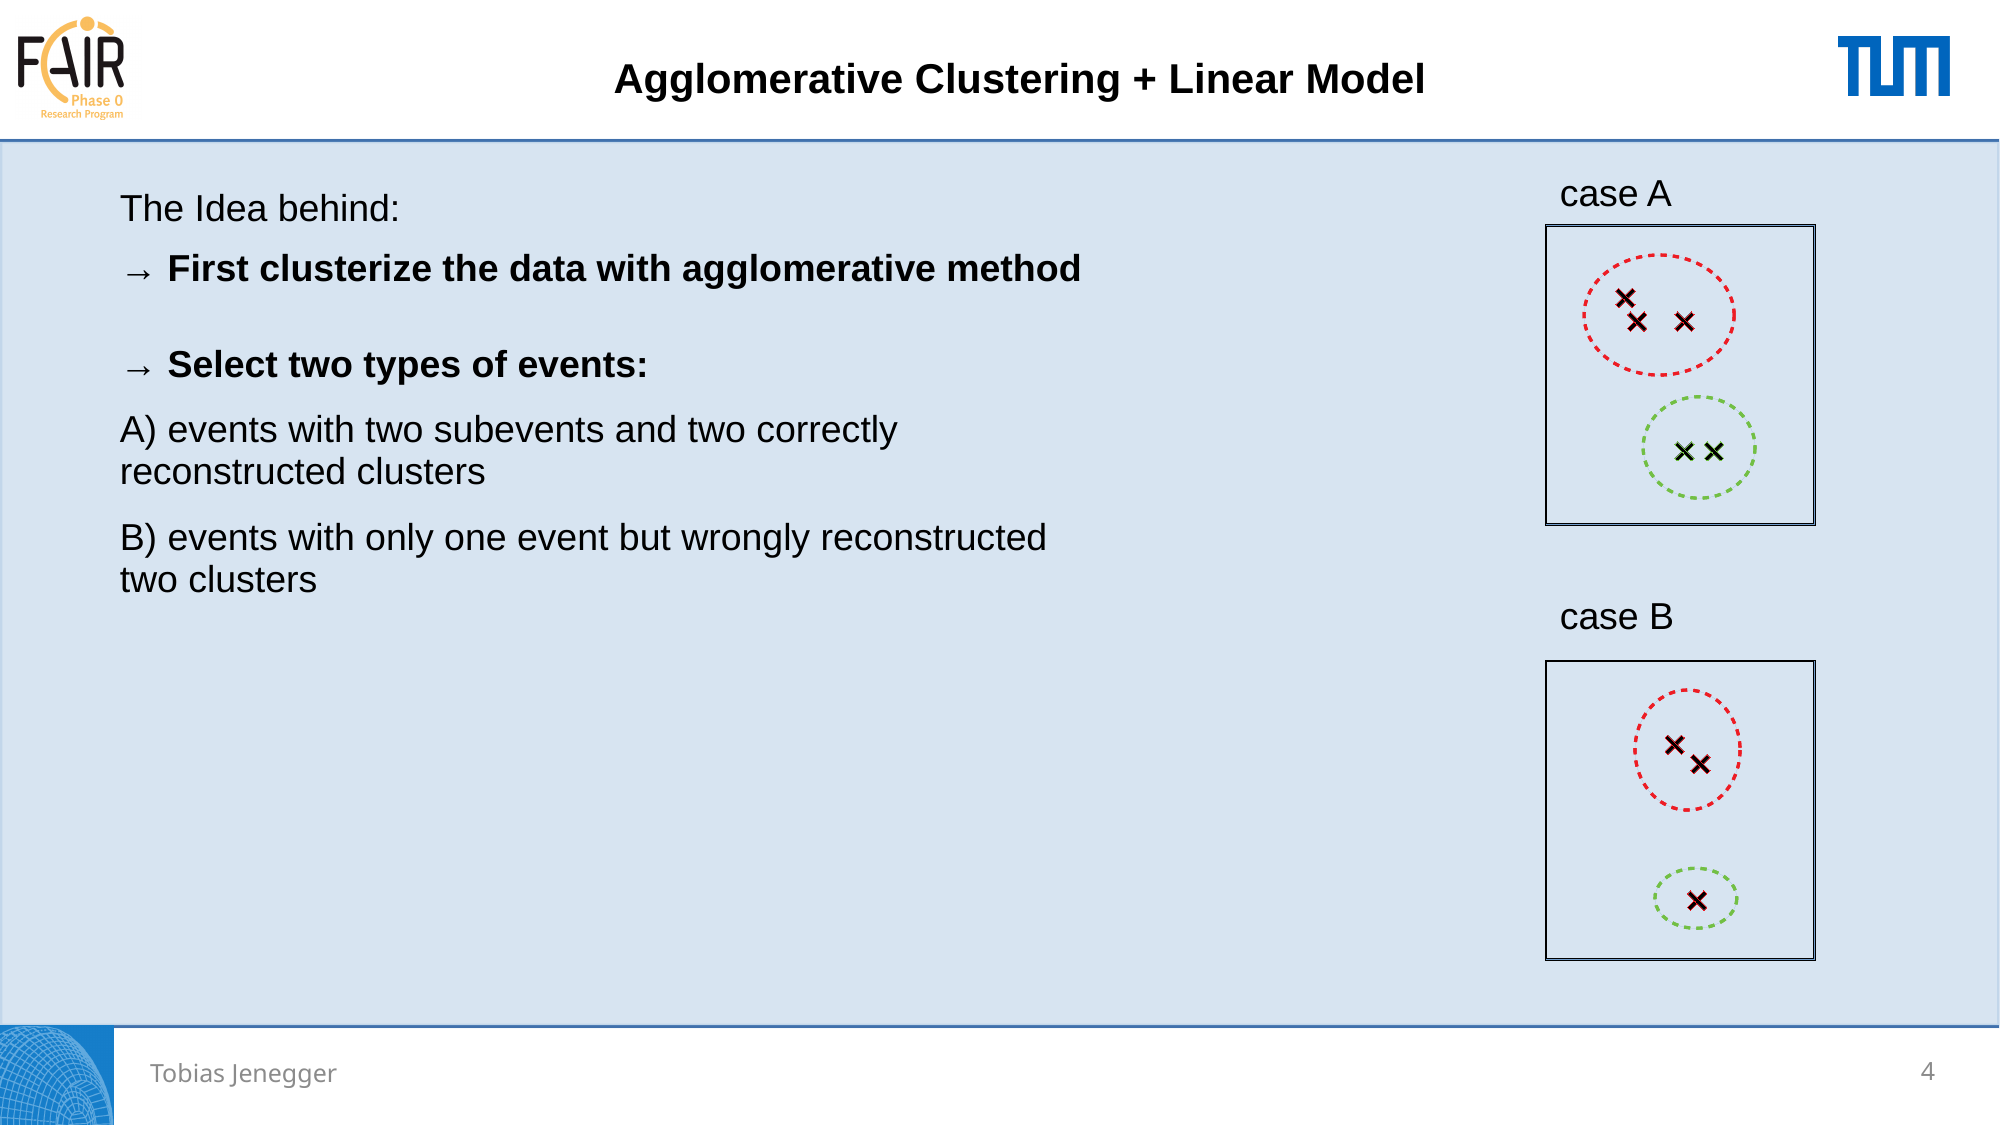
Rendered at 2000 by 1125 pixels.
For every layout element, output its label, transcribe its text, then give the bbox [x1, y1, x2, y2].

text_box [1545, 660, 1816, 961]
text_box → First clusterize the data with agglomerative method → Select two types of events: A) events with two subevents and two correctly reconstructed clusters B) events with only one event but wrongly reconstructed two clusters [105, 239, 1111, 608]
text_box Agglomerative Clustering + Linear Model [270, 48, 1771, 110]
text_box case B [1545, 588, 1816, 646]
text_box The Idea behind: [105, 179, 1351, 237]
picture [1838, 36, 1950, 96]
text_box [1545, 224, 1816, 526]
picture [0, 1025, 114, 1125]
picture [15, 15, 142, 120]
text_box case A [1545, 164, 1816, 222]
